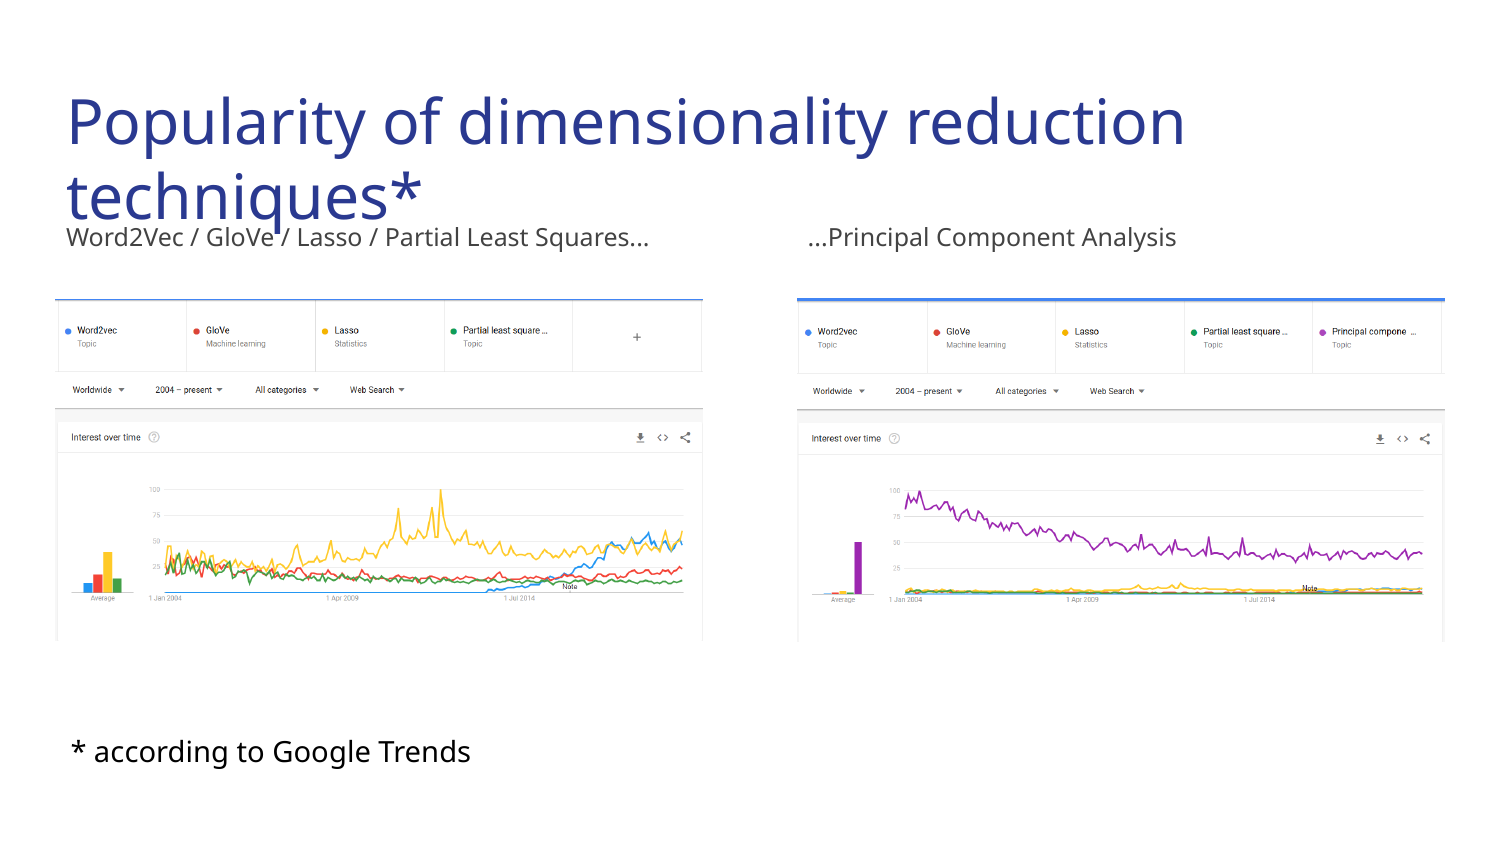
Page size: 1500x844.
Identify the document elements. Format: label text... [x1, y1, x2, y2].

picture [797, 298, 1445, 642]
list ...Principal Component Analysis [792, 201, 1449, 750]
text_box * according to Google Trends [55, 717, 729, 797]
title Popularity of dimensionality reduction techniques* [51, 67, 1482, 167]
picture [55, 299, 703, 641]
list Word2Vec / GloVe / Lasso / Partial Least Squares... [51, 201, 708, 750]
